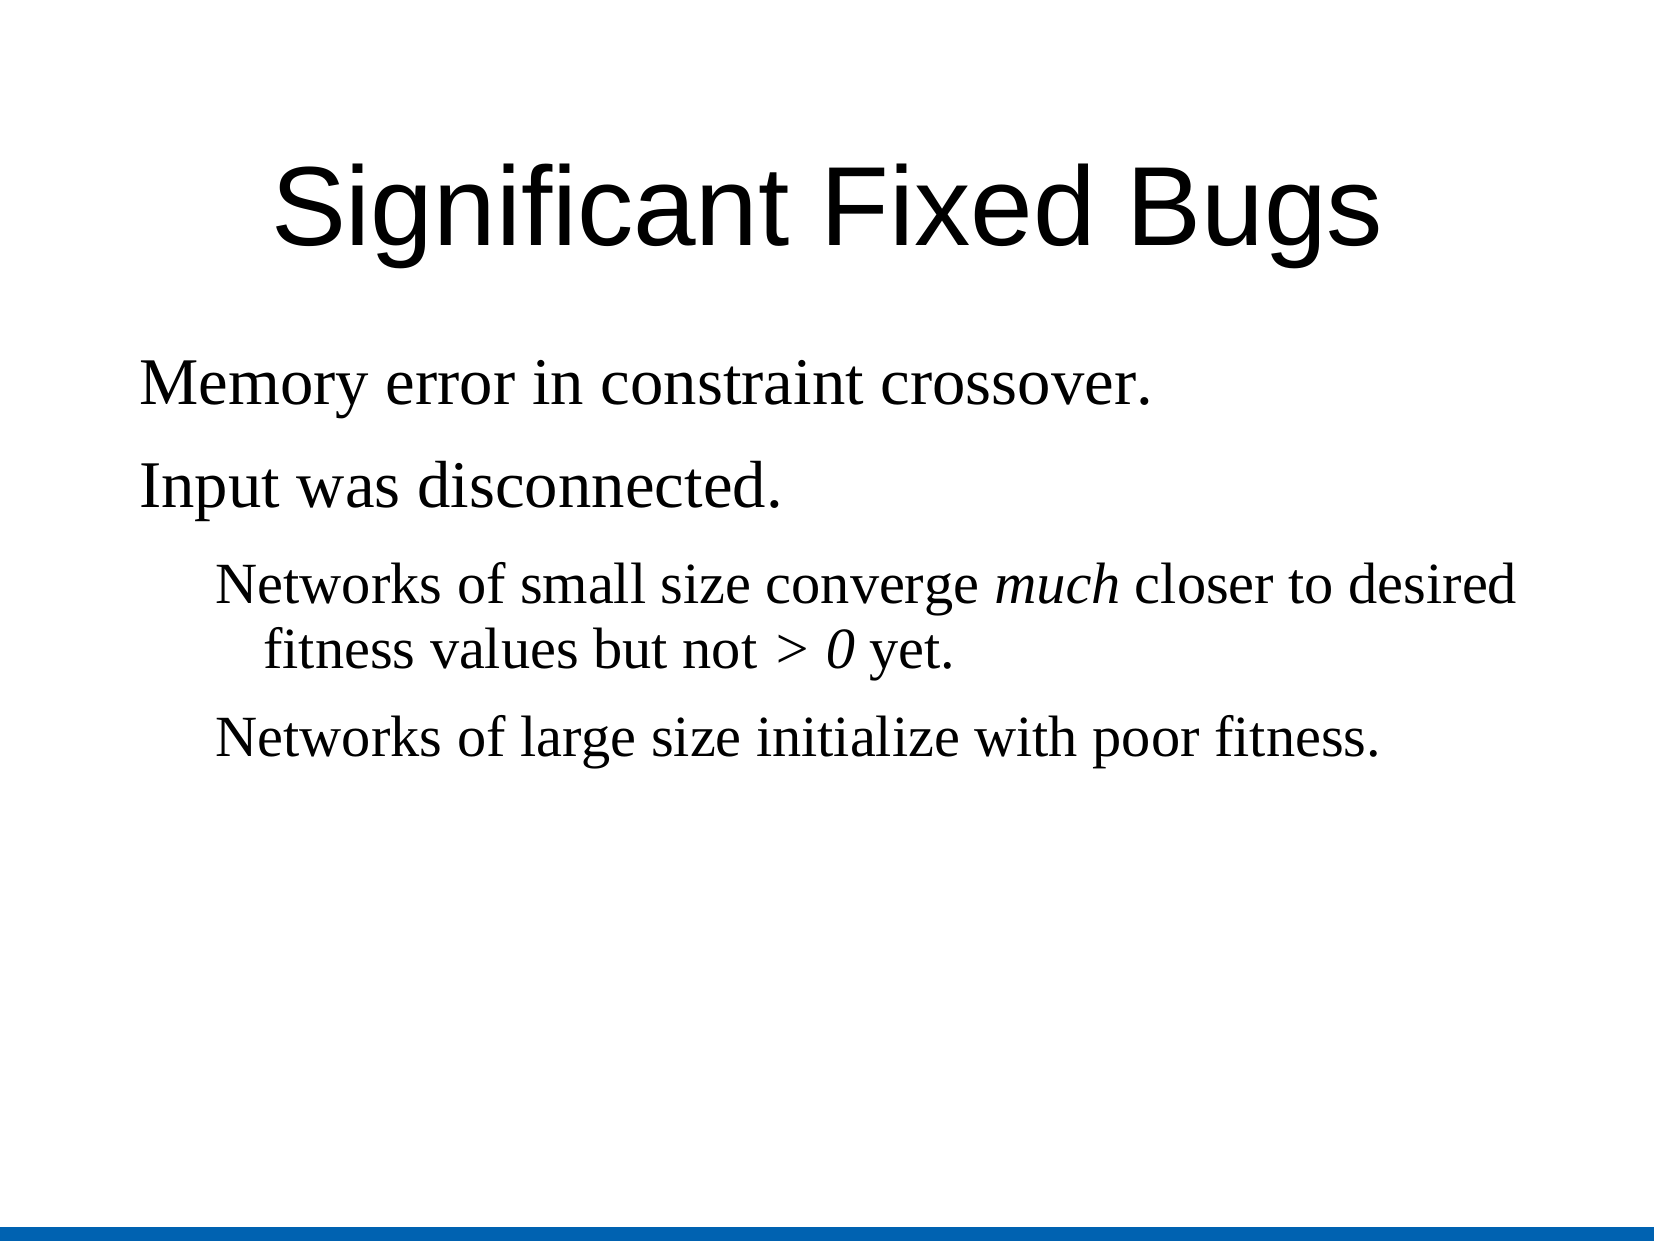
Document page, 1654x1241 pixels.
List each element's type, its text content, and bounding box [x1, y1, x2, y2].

list Memory error in constraint crossover. Input was disconnected. Networks of small size converge much closer to desired fitness values but not > 0 yet. Networks of large size initialize with poor fitness. [121, 344, 1533, 1127]
title Significant Fixed Bugs [121, 102, 1533, 311]
